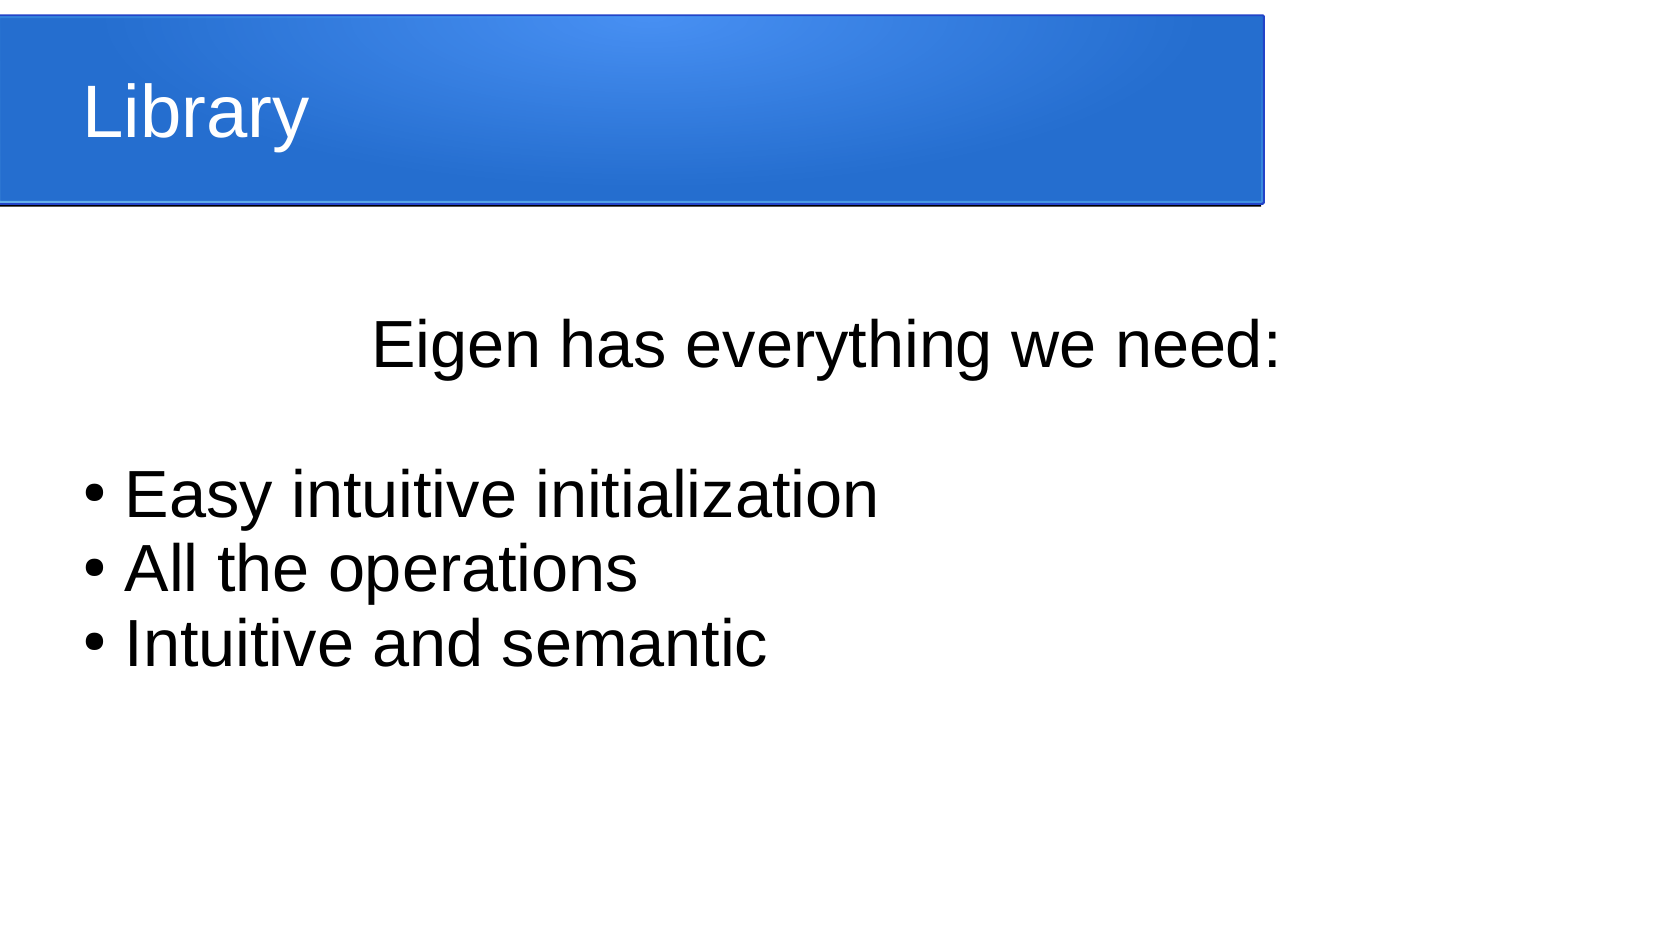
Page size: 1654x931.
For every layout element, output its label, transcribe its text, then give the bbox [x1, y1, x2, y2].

title Library [82, 35, 1235, 189]
subtitle Eigen has everything we need: Easy intuitive initialization All the operations Intuitive and semantic [82, 224, 1571, 764]
